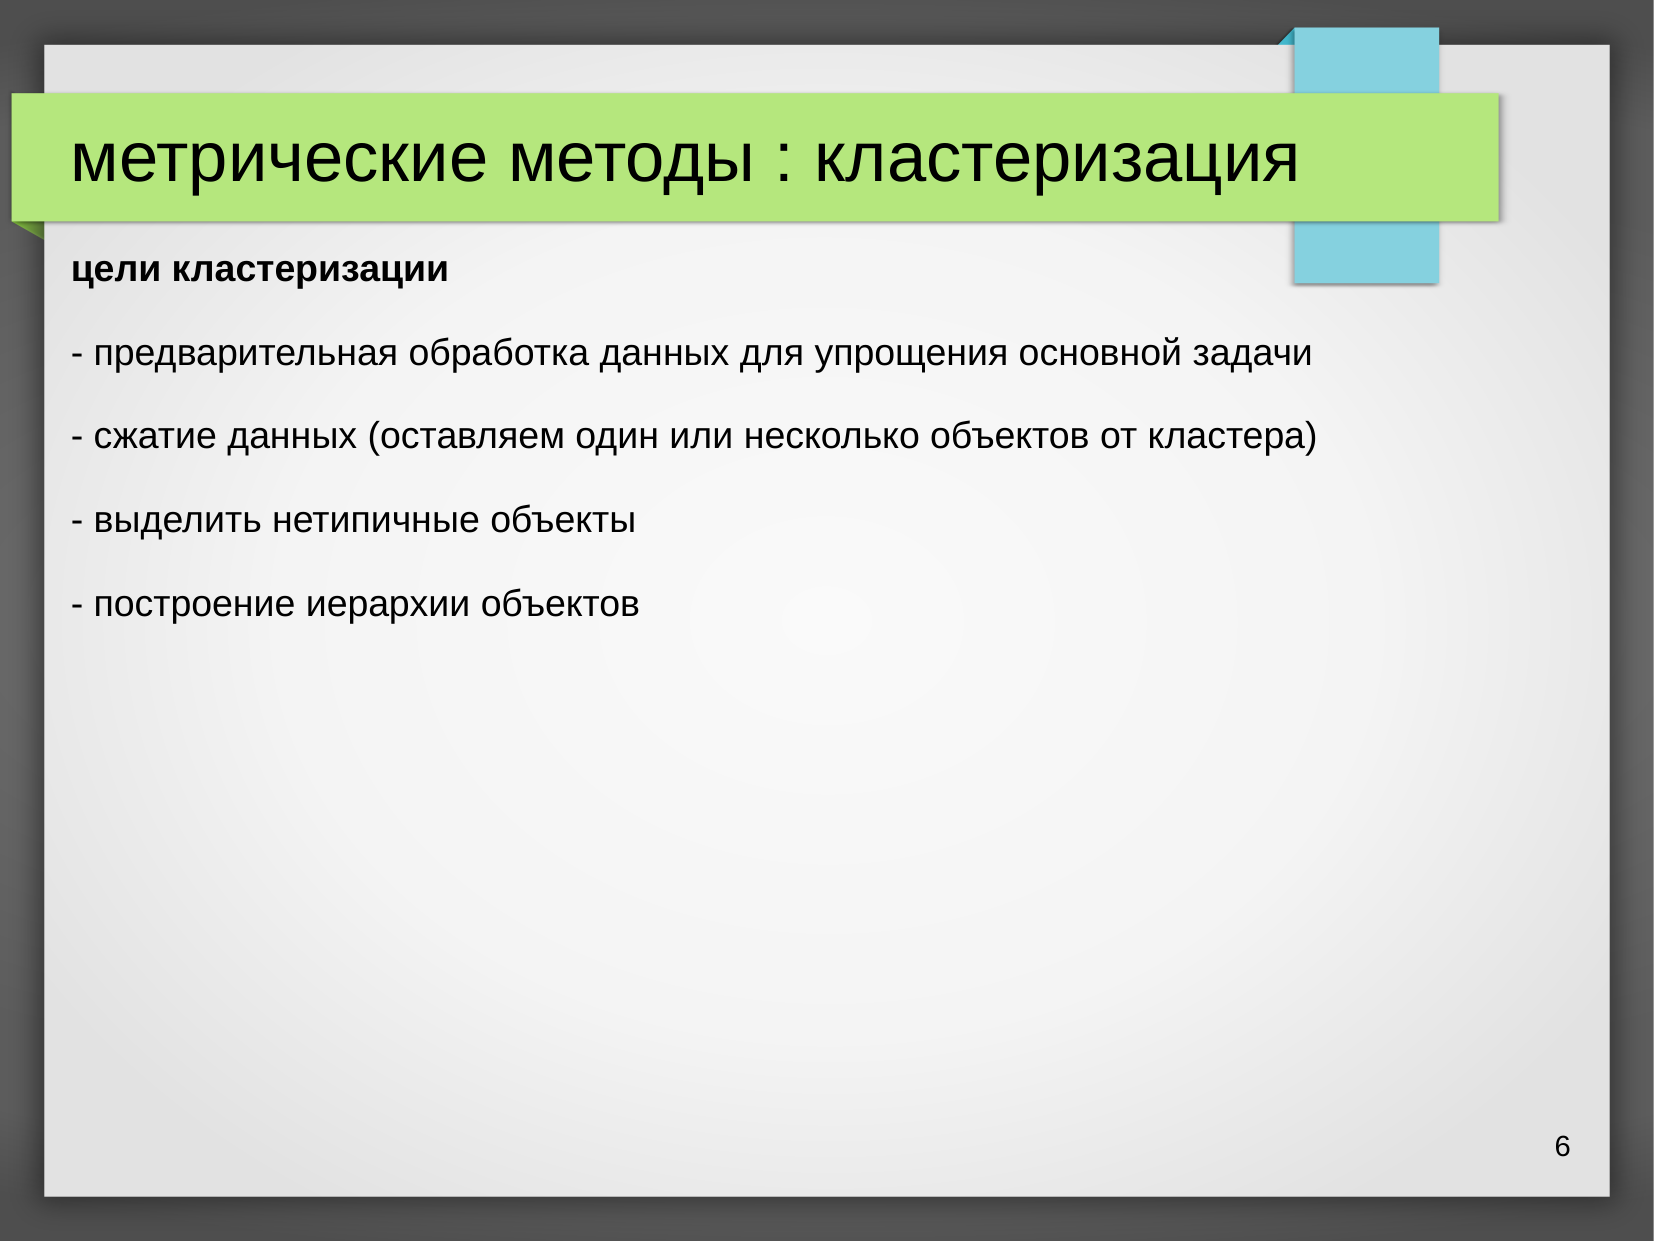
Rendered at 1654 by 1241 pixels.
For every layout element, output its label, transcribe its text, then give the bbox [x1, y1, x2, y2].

picture [0, 0, 1654, 1241]
title метрические методы : кластеризация [70, 117, 1382, 197]
subtitle цели кластеризации - предварительная обработка данных для упрощения основной задачи - сжатие данных (оставляем один или несколько объектов от кластера) - выделить нетипичные объекты - построение иерархии объектов [70, 246, 1371, 709]
